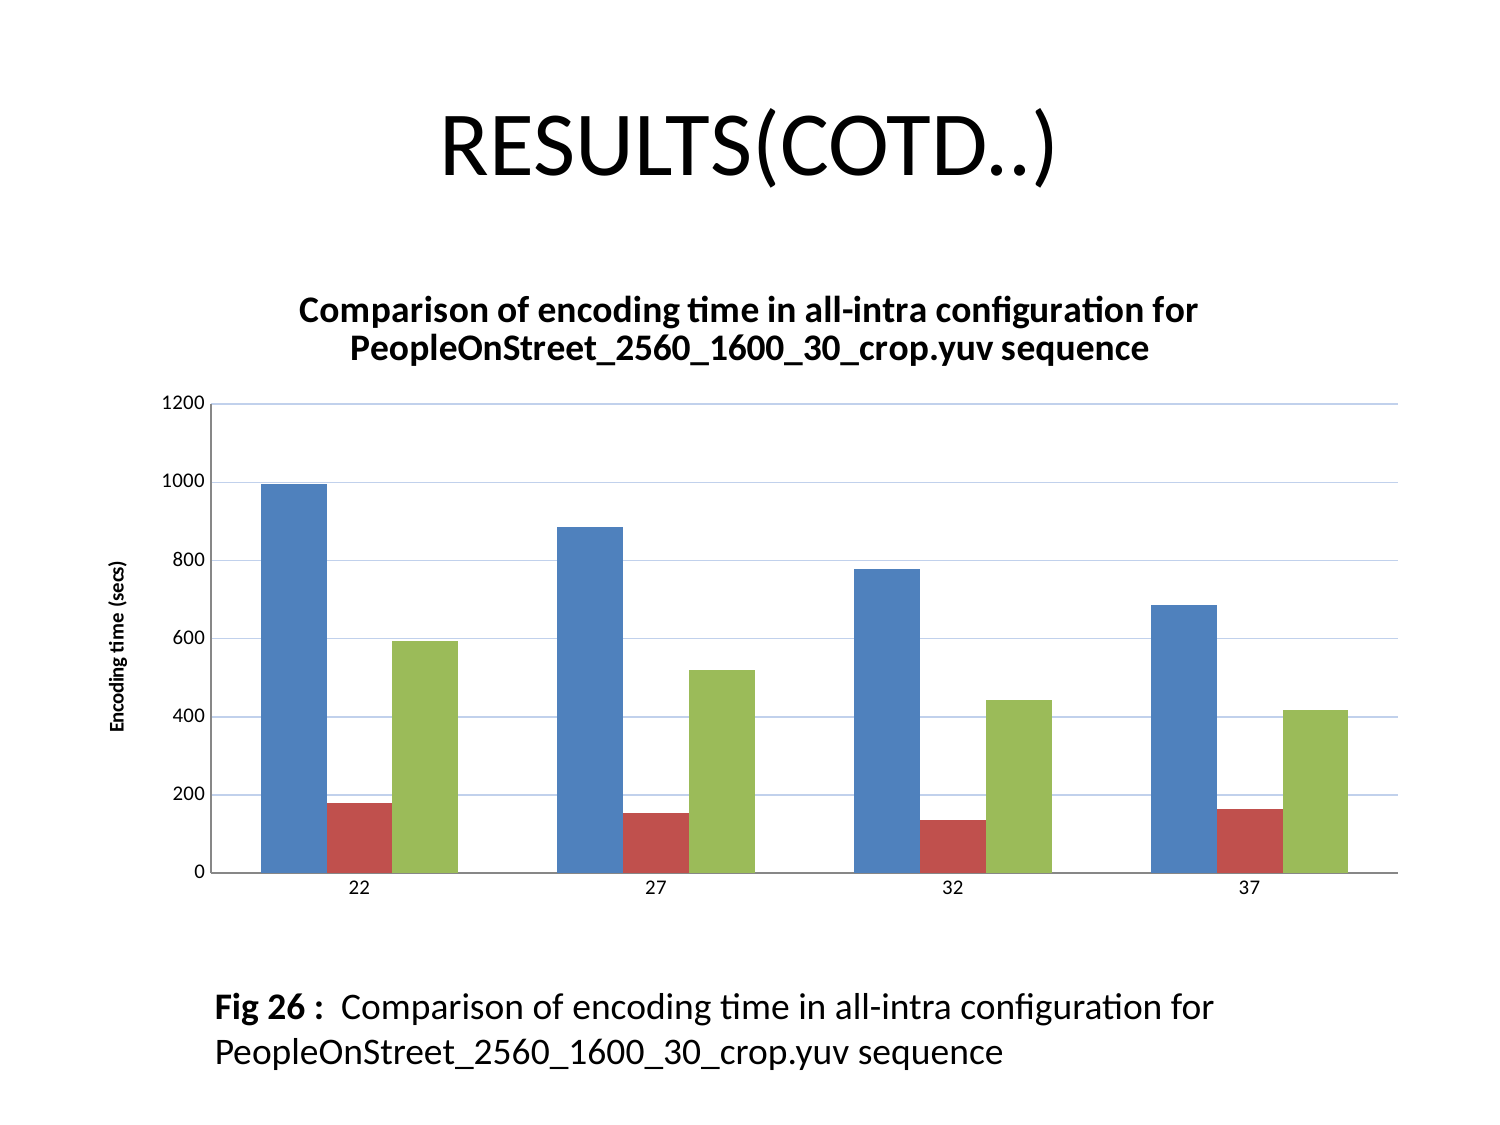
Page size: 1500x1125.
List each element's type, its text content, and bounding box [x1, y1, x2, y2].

text_box Fig 26 : Comparison of encoding time in all-intra configuration for PeopleOnStreet_2560_1600_30_crop.yuv sequence [200, 974, 1438, 1125]
chart [75, 262, 1425, 913]
title Results(cotd..) [75, 45, 1425, 233]
